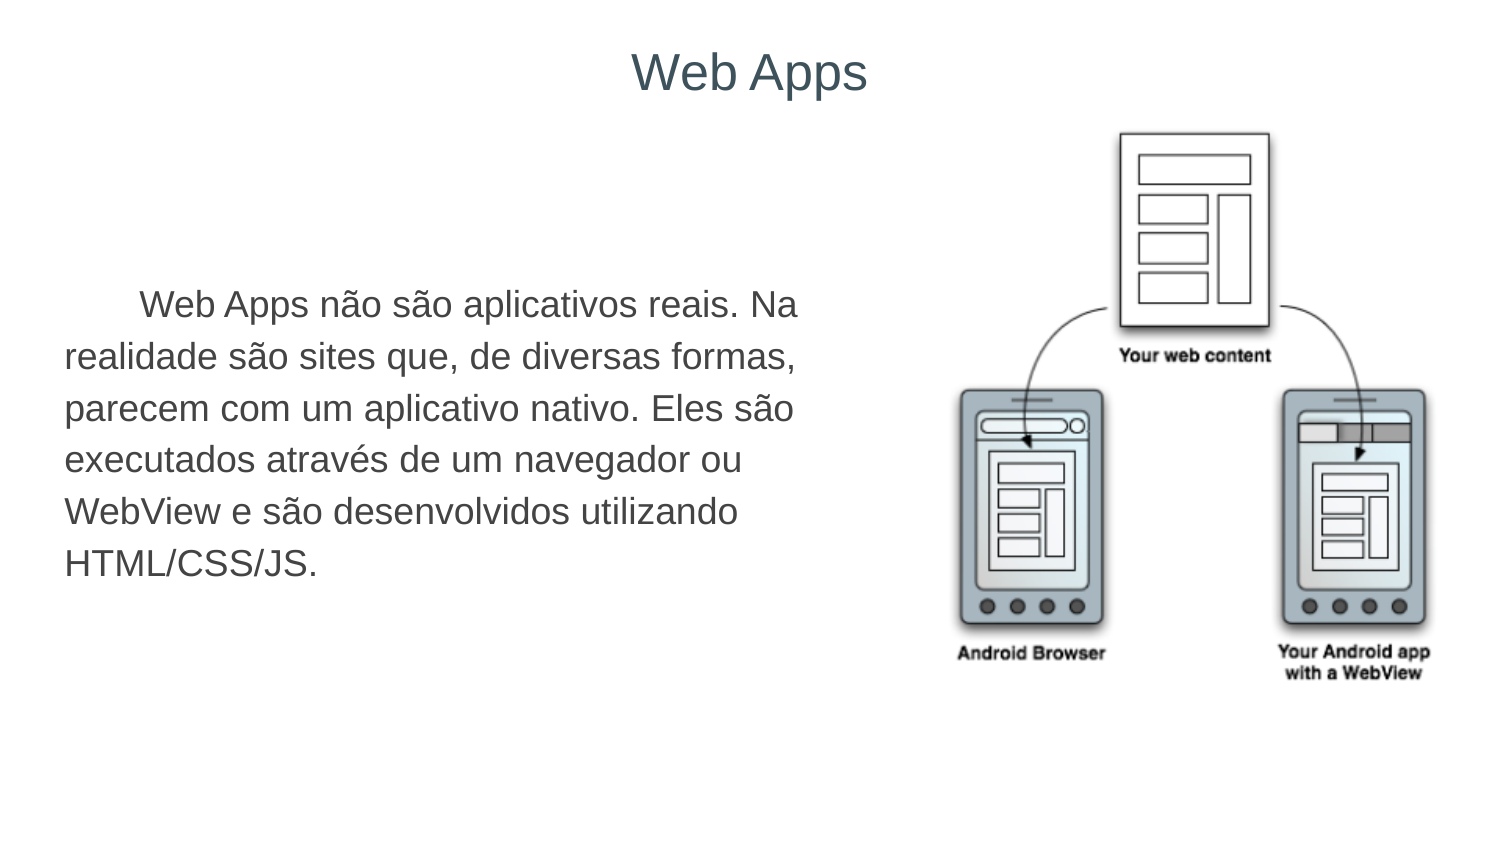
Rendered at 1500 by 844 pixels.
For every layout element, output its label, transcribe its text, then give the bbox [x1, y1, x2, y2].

text_box Web Apps [437, 23, 1063, 144]
list Web Apps não são aplicativos reais. Na realidade são sites que, de diversas formas, parecem com um aplicativo nativo. Eles são executados através de um navegador ou WebView e são desenvolvidos utilizando HTML/CSS/JS. [49, 258, 855, 586]
picture [915, 104, 1475, 696]
